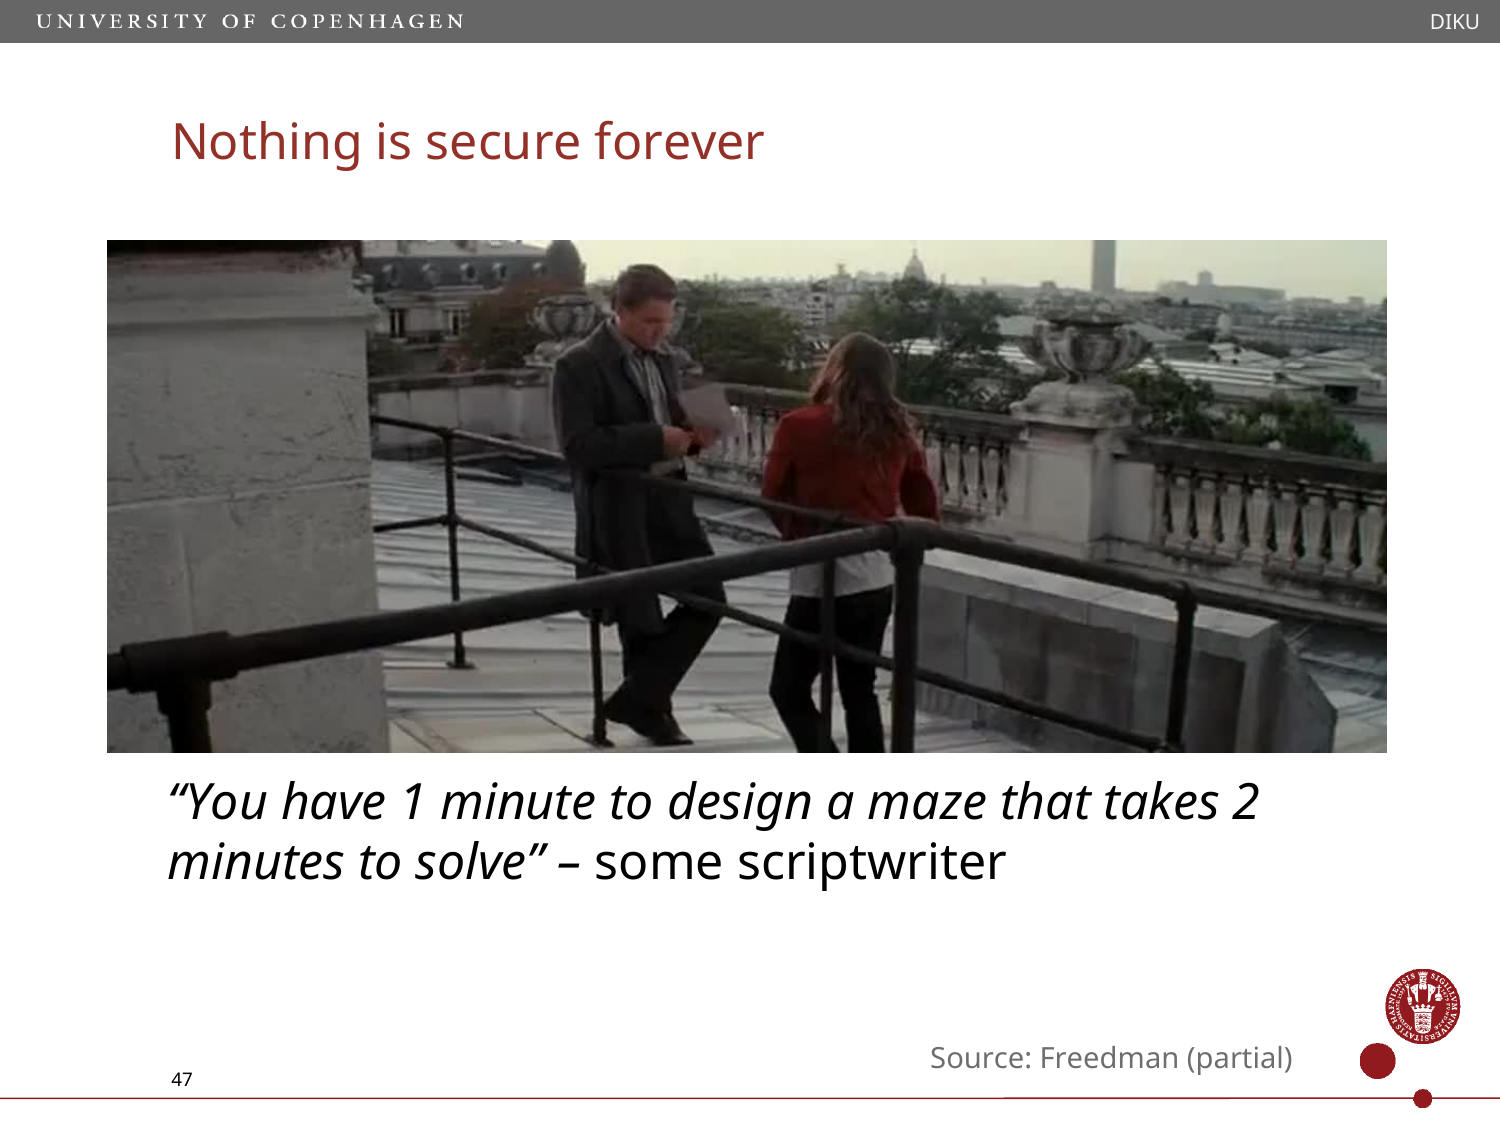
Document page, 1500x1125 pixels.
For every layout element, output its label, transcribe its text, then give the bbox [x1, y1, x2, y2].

picture [0, 910, 1500, 1122]
text_box Source: Freedman (partial) [915, 1031, 1353, 1083]
text_box “You have 1 minute to design a maze that takes 2 minutes to solve” – some scriptwriter [152, 761, 1368, 897]
text_box <number> [171, 1067, 522, 1092]
picture [107, 240, 1387, 753]
text_box DIKU [469, 0, 1495, 43]
text_box Nothing is secure forever [171, 75, 1329, 171]
